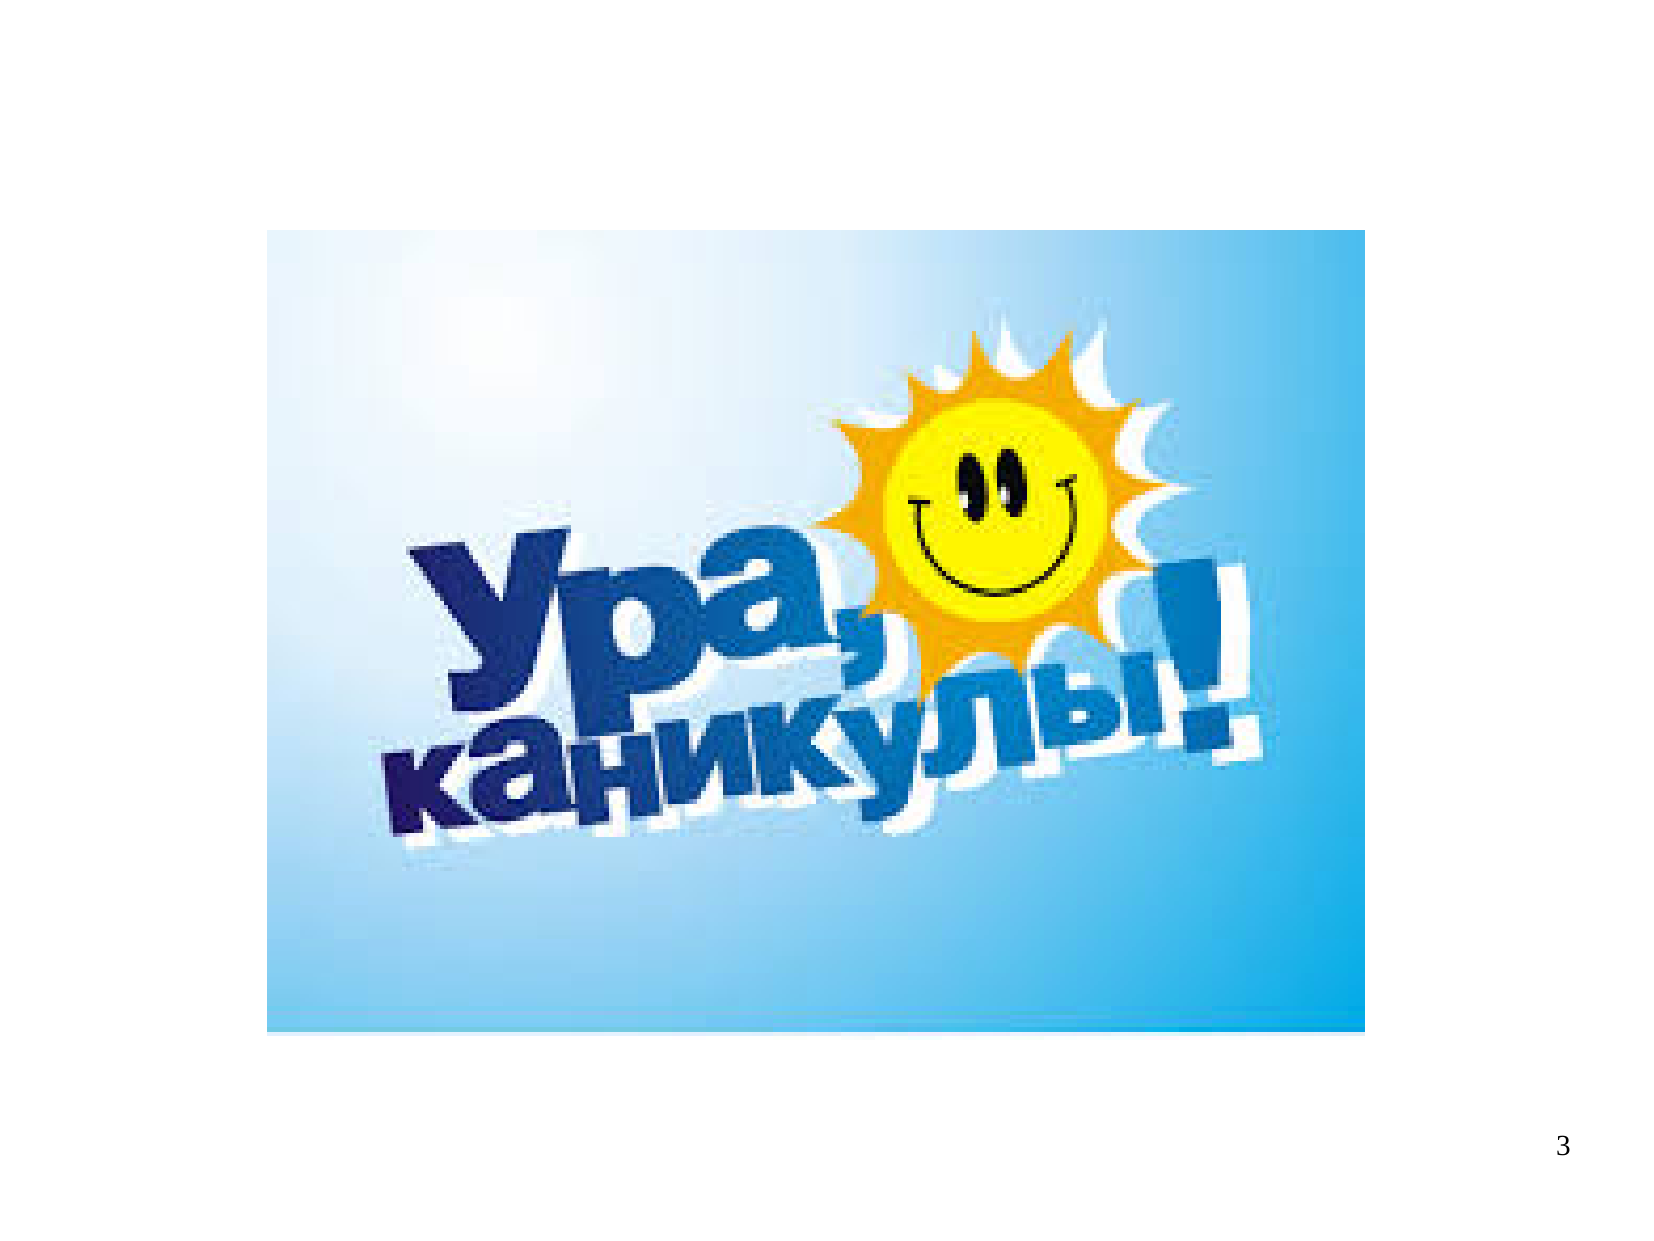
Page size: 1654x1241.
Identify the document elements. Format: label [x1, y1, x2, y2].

picture [267, 230, 1365, 1049]
